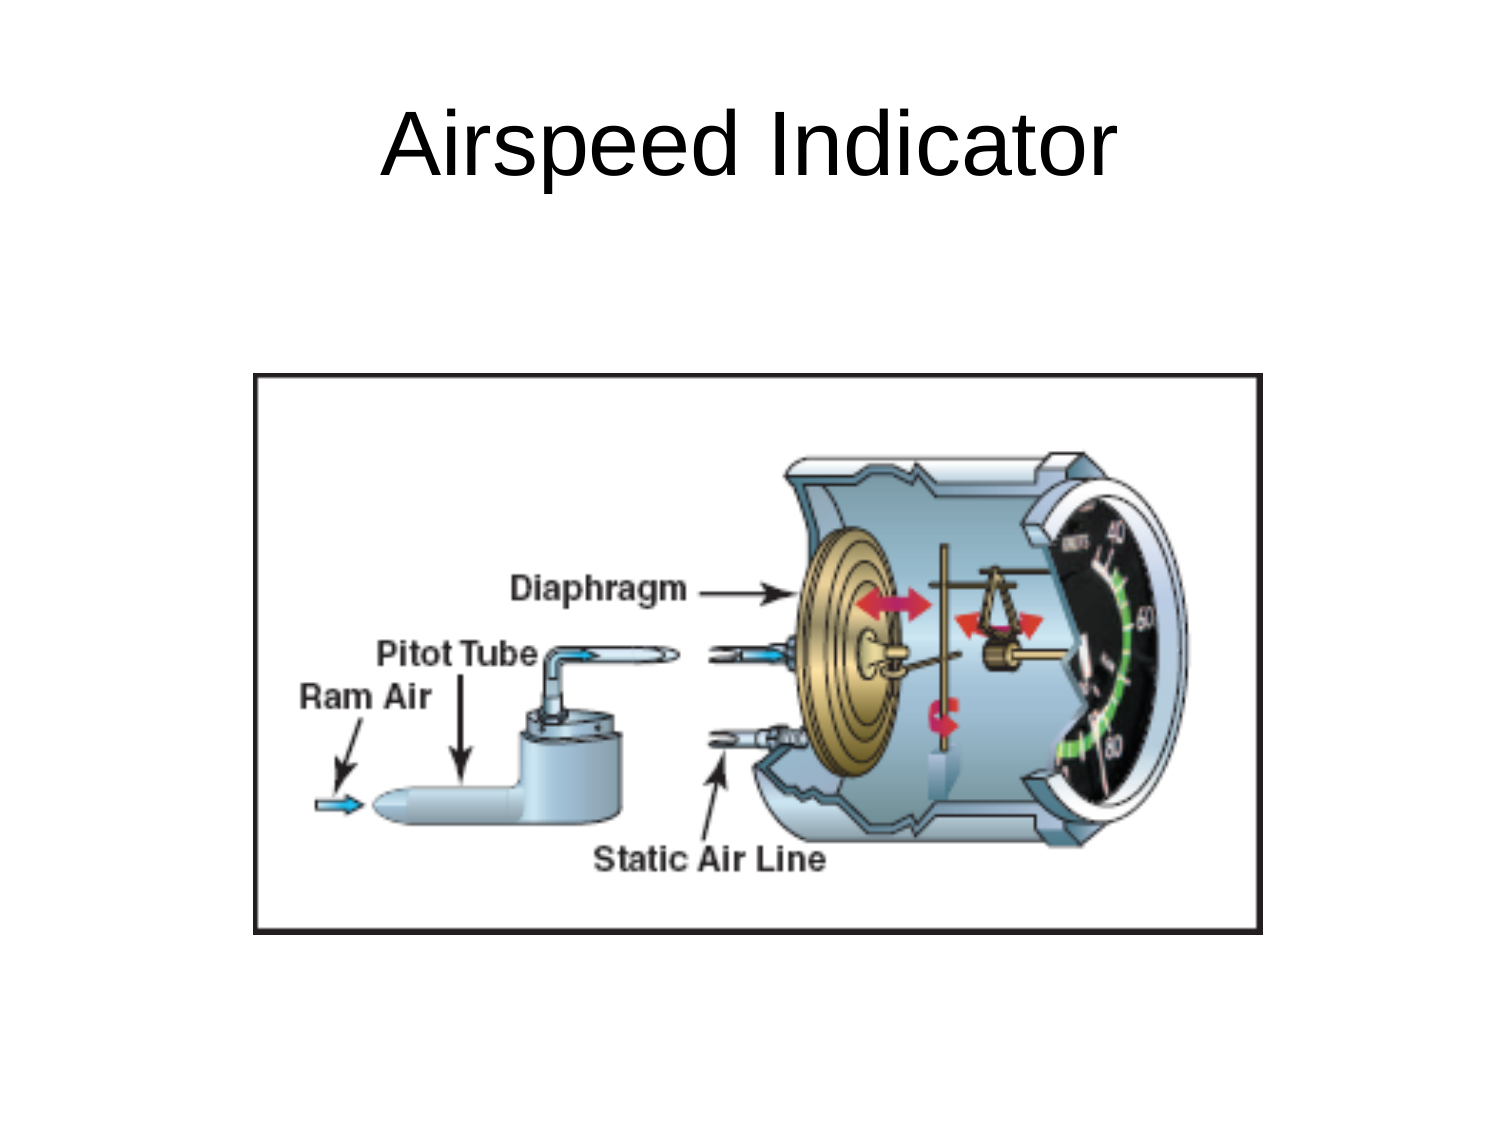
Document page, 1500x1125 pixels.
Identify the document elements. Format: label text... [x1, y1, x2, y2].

text_box [253, 373, 1263, 935]
title Airspeed Indicator [75, 45, 1426, 233]
